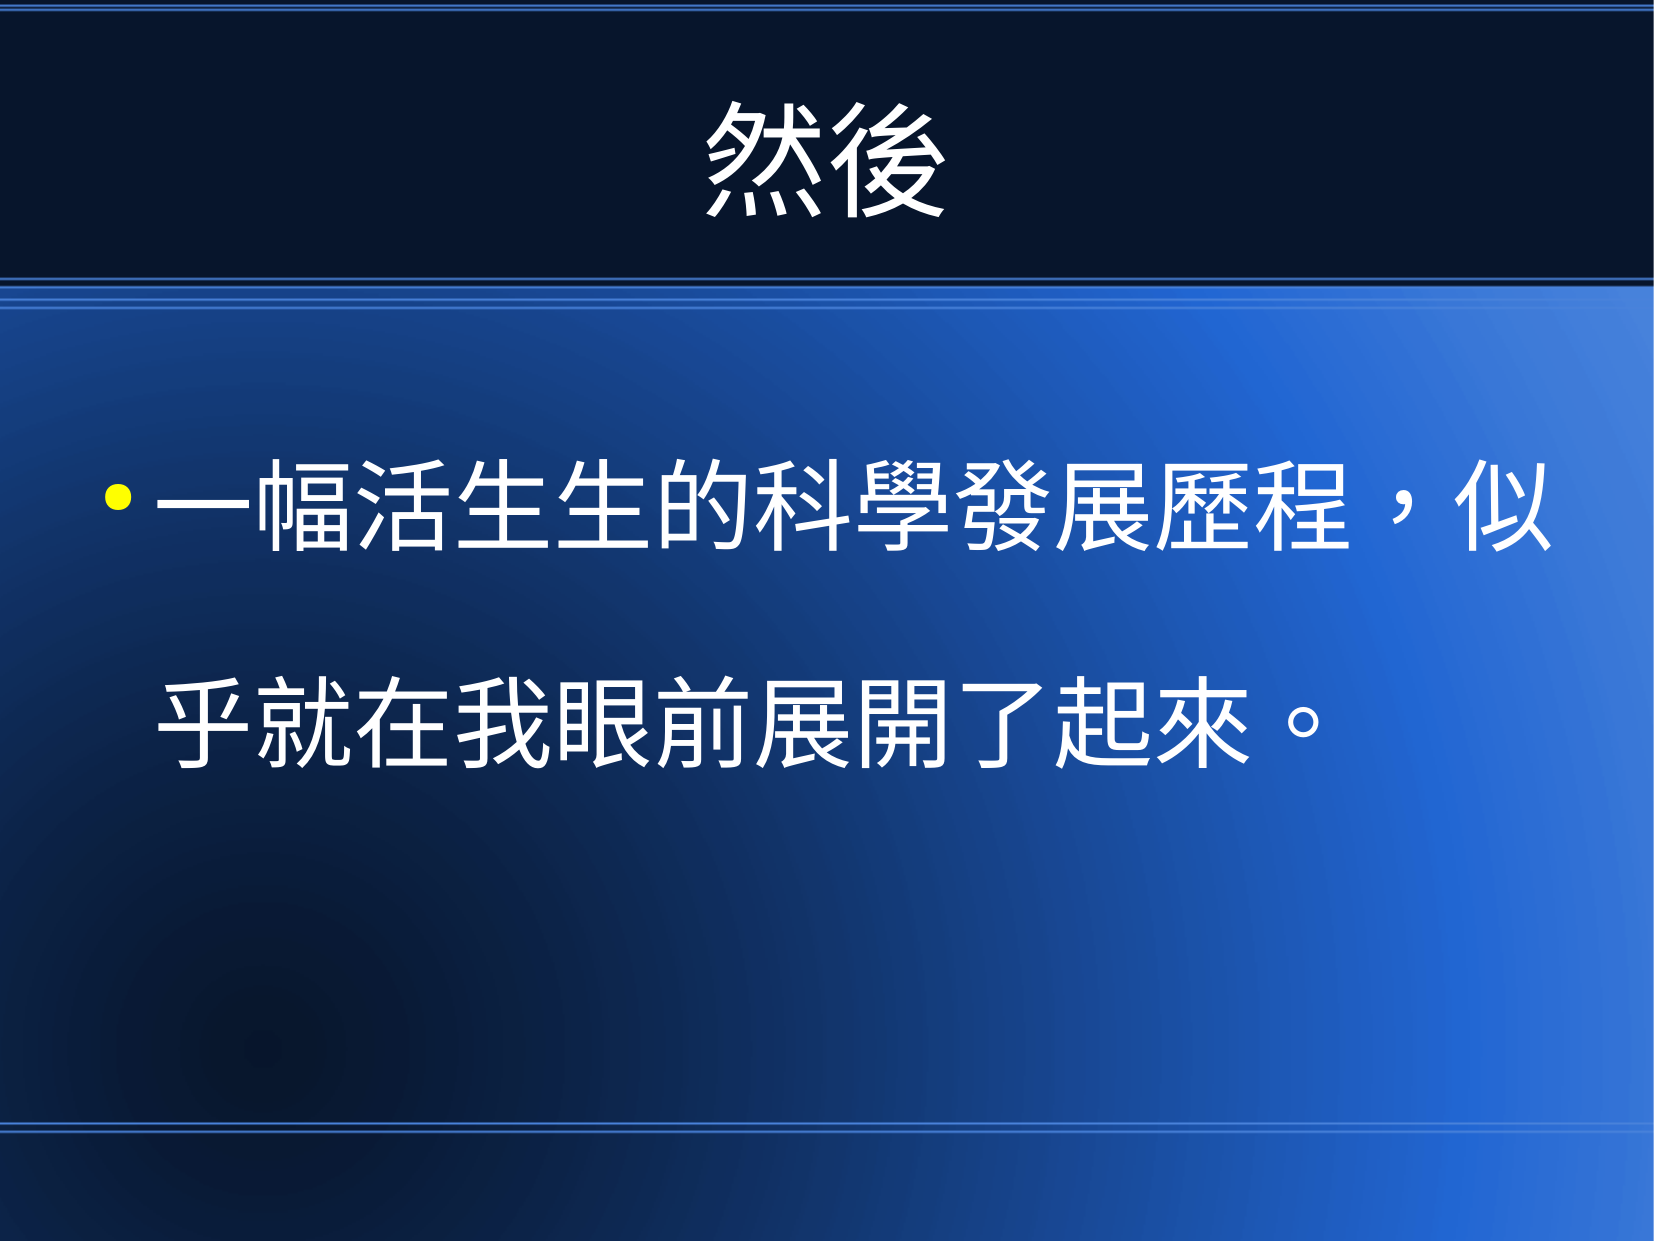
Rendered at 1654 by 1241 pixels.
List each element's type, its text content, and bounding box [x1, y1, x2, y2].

list 一幅活生生的科學發展歷程，似乎就在我眼前展開了起來。 [82, 355, 1571, 1241]
picture [0, 0, 1654, 1241]
title 然後 [82, 49, 1571, 257]
